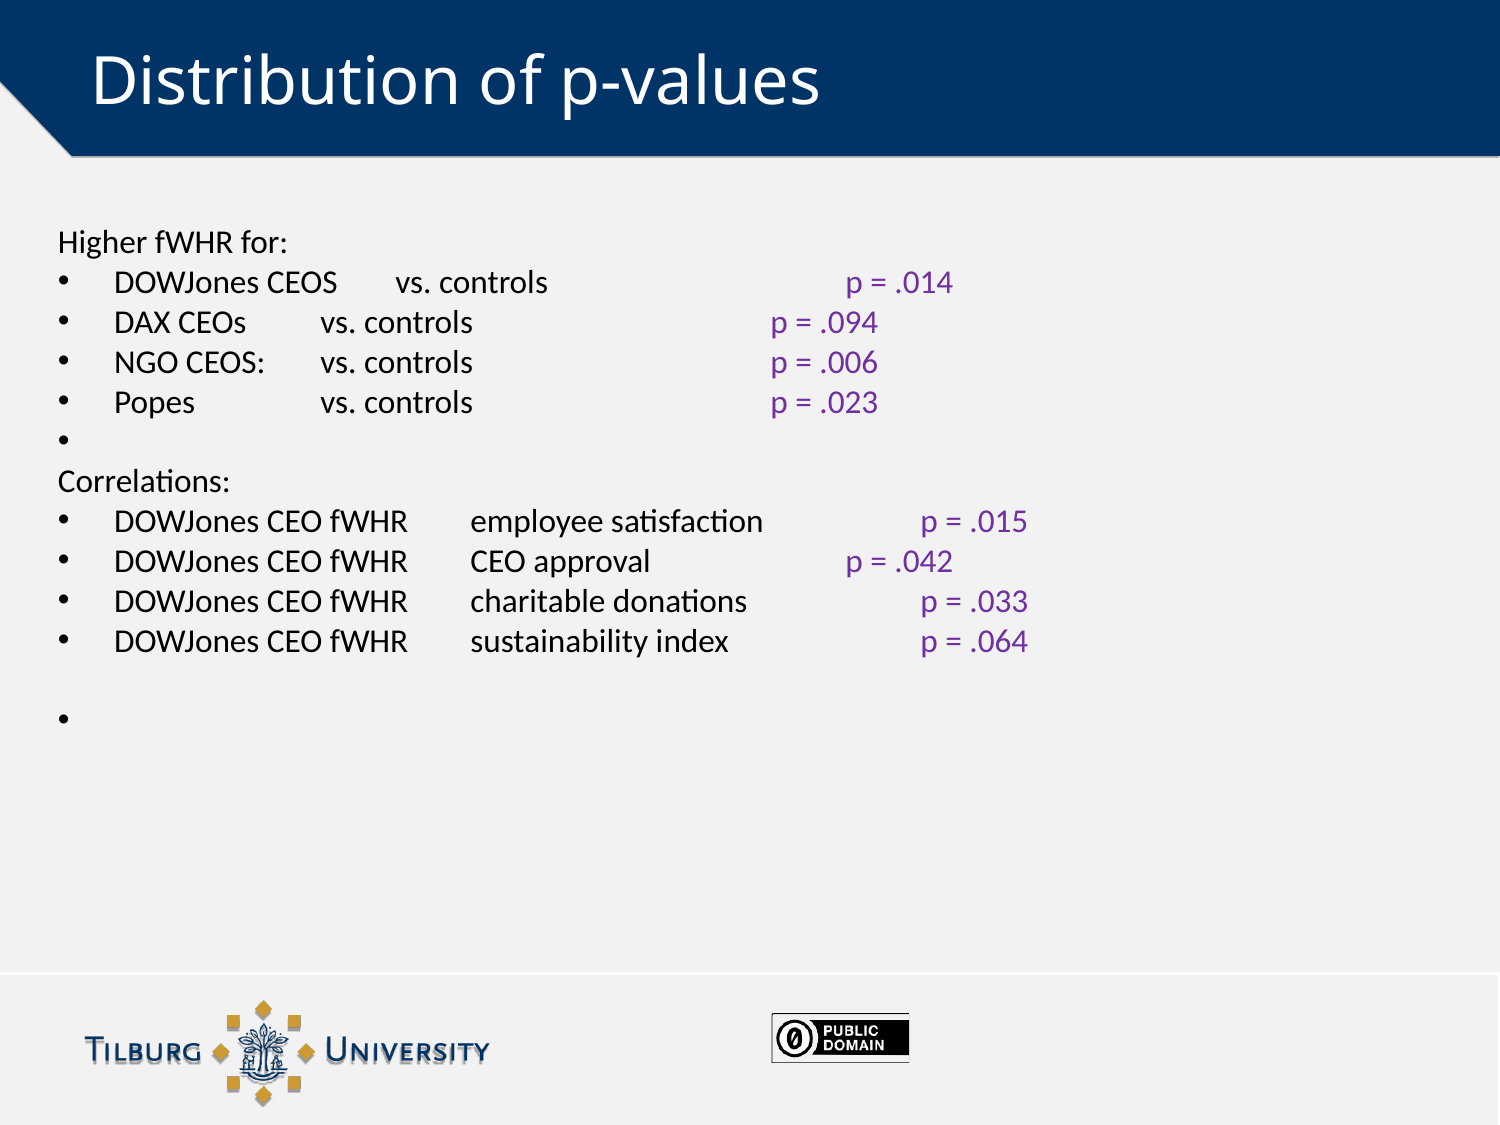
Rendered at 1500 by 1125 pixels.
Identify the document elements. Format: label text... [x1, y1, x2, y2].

text_box Higher fWHR for: DOWJones CEOS vs. controls p = .014 DAX CEOs vs. controls p = .094 NGO CEOS: vs. controls p = .006 Popes vs. controls p = .023 Correlations: DOWJones CEO fWHR employee satisfaction p = .015 DOWJones CEO fWHR CEO approval p = .042 DOWJones CEO fWHR charitable donations p = .033 DOWJones CEO fWHR sustainability index p = .064 [42, 212, 1426, 768]
title Distribution of p-values [75, 0, 1426, 156]
text_box [772, 1014, 909, 1062]
